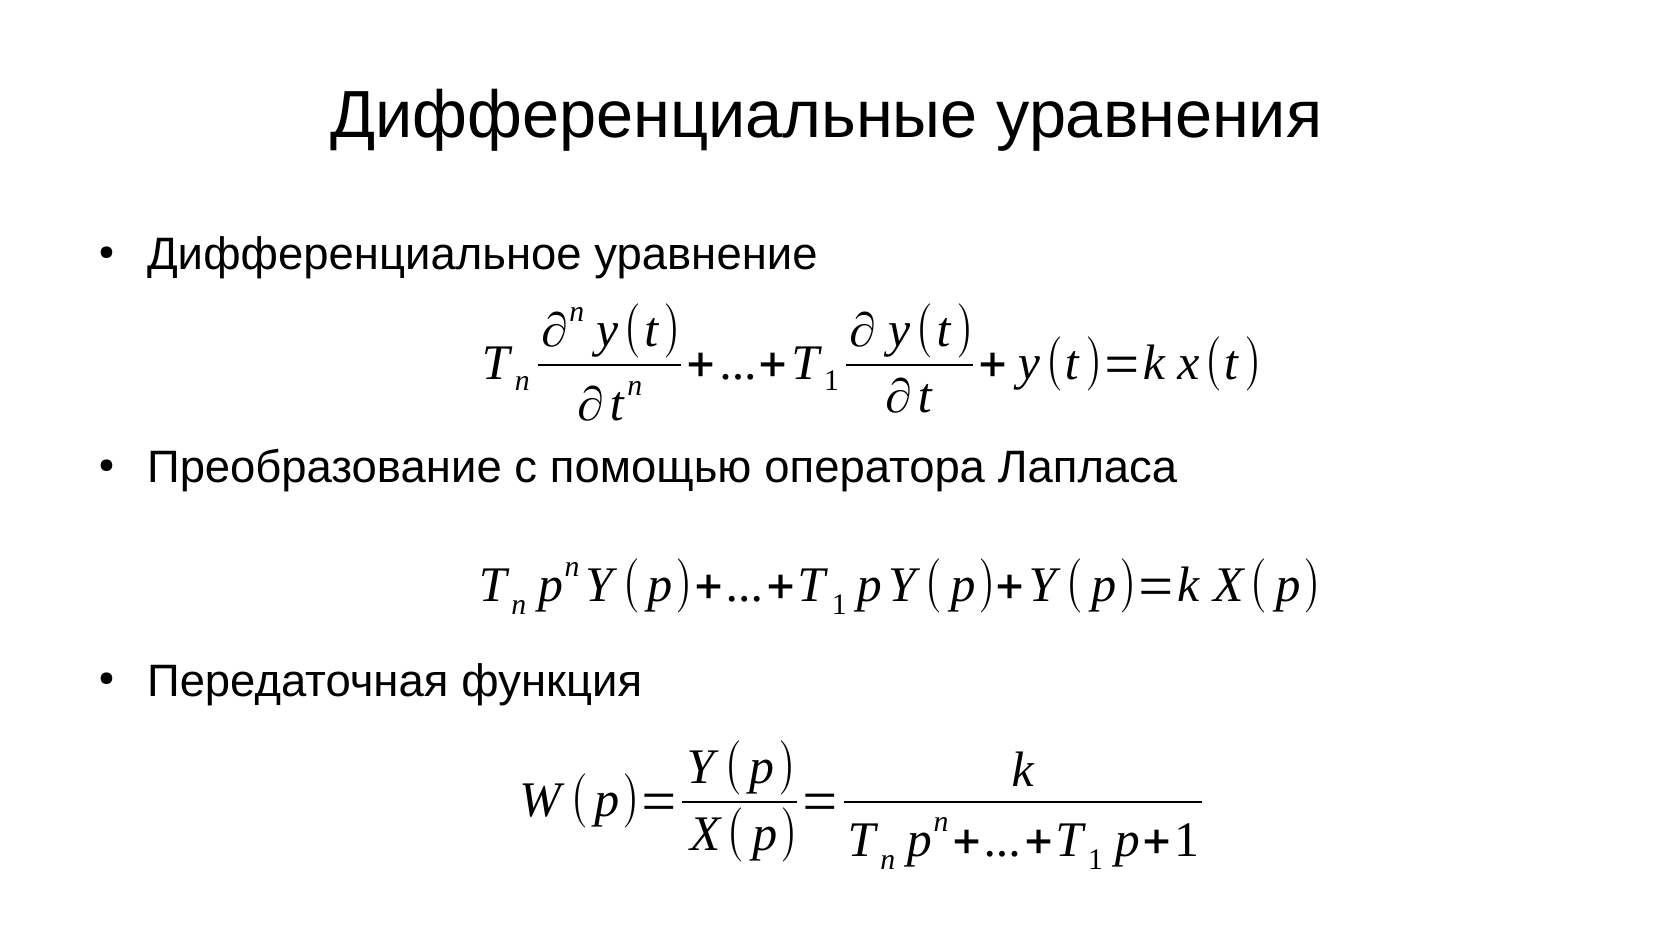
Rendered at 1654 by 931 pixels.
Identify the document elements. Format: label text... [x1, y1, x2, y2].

list Дифференциальное уравнение Преобразование с помощью оператора Лапласа Передаточная функция [82, 228, 1571, 709]
chart [513, 738, 1211, 876]
chart [472, 550, 1327, 621]
chart [475, 295, 1267, 432]
title Дифференциальные уравнения [82, 37, 1571, 193]
